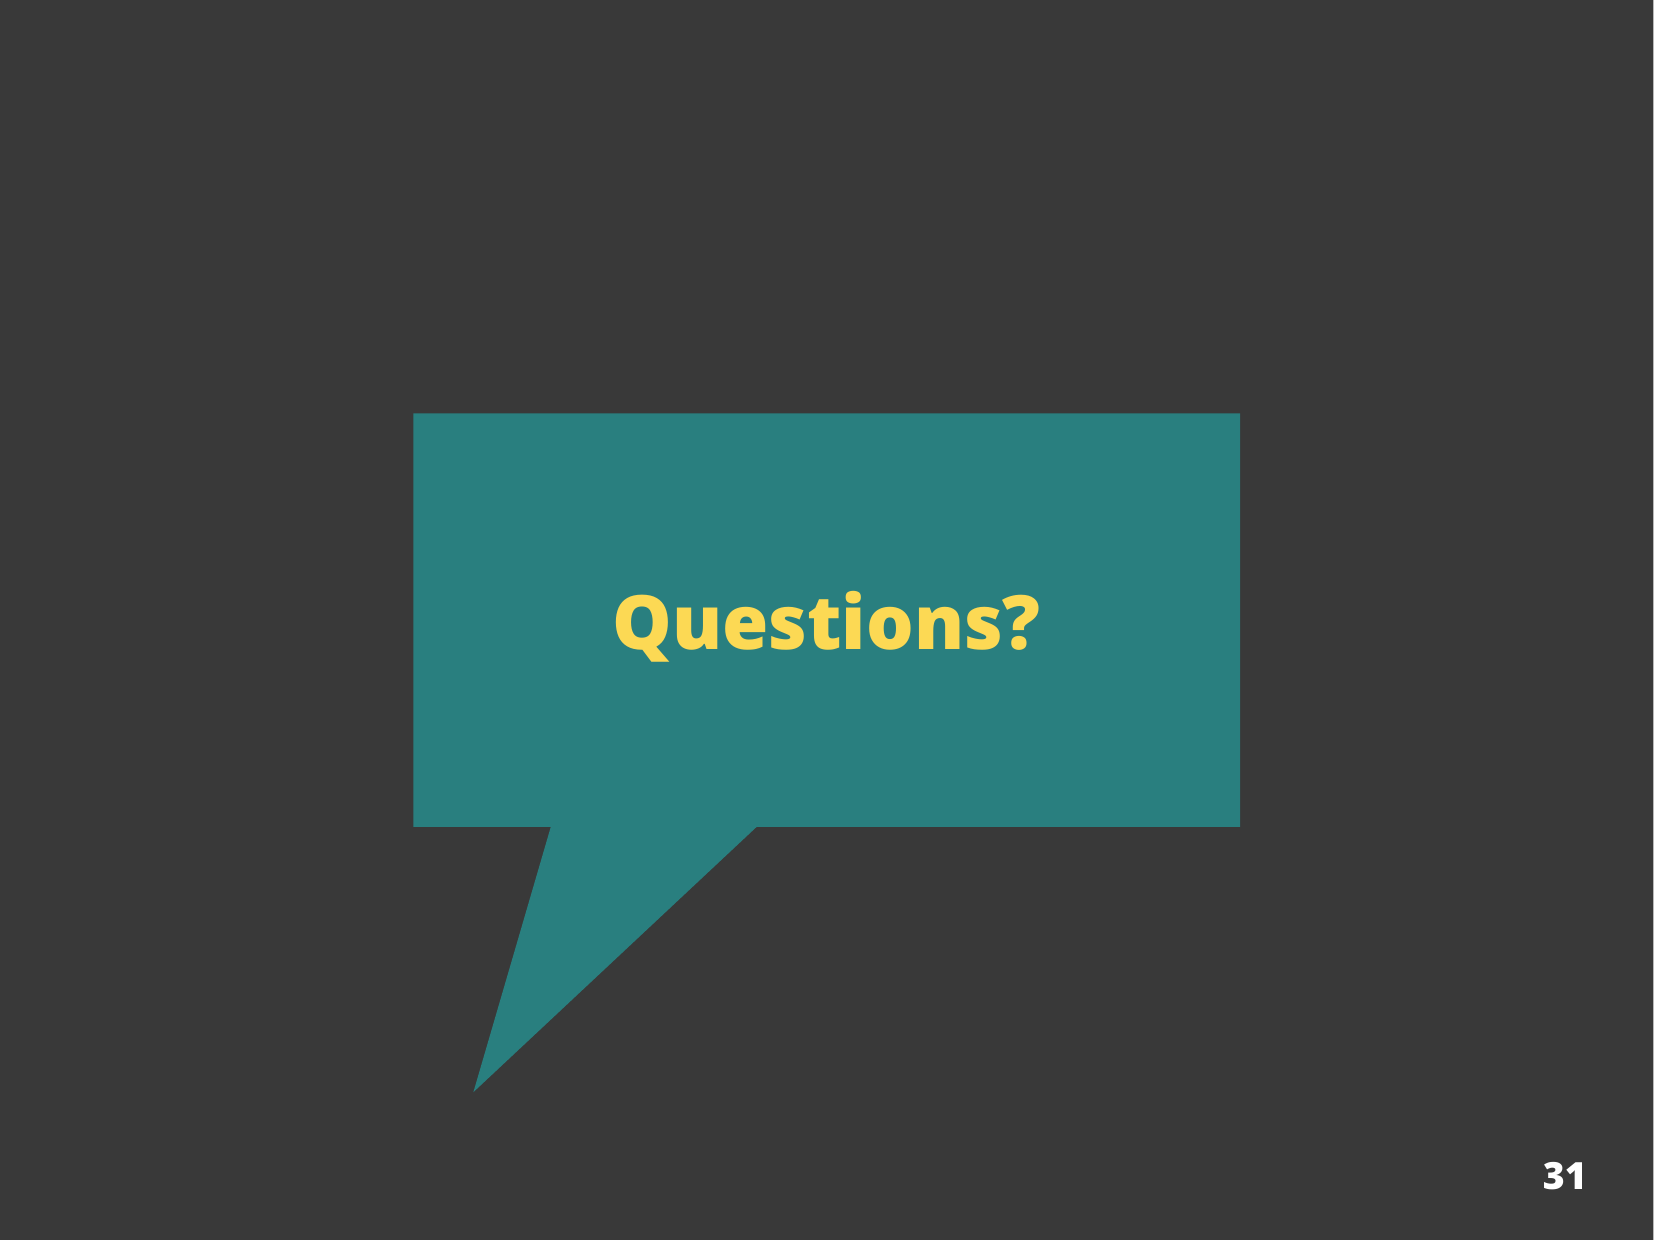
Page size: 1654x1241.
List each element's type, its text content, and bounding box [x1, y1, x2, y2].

title Questions? [442, 442, 1211, 798]
